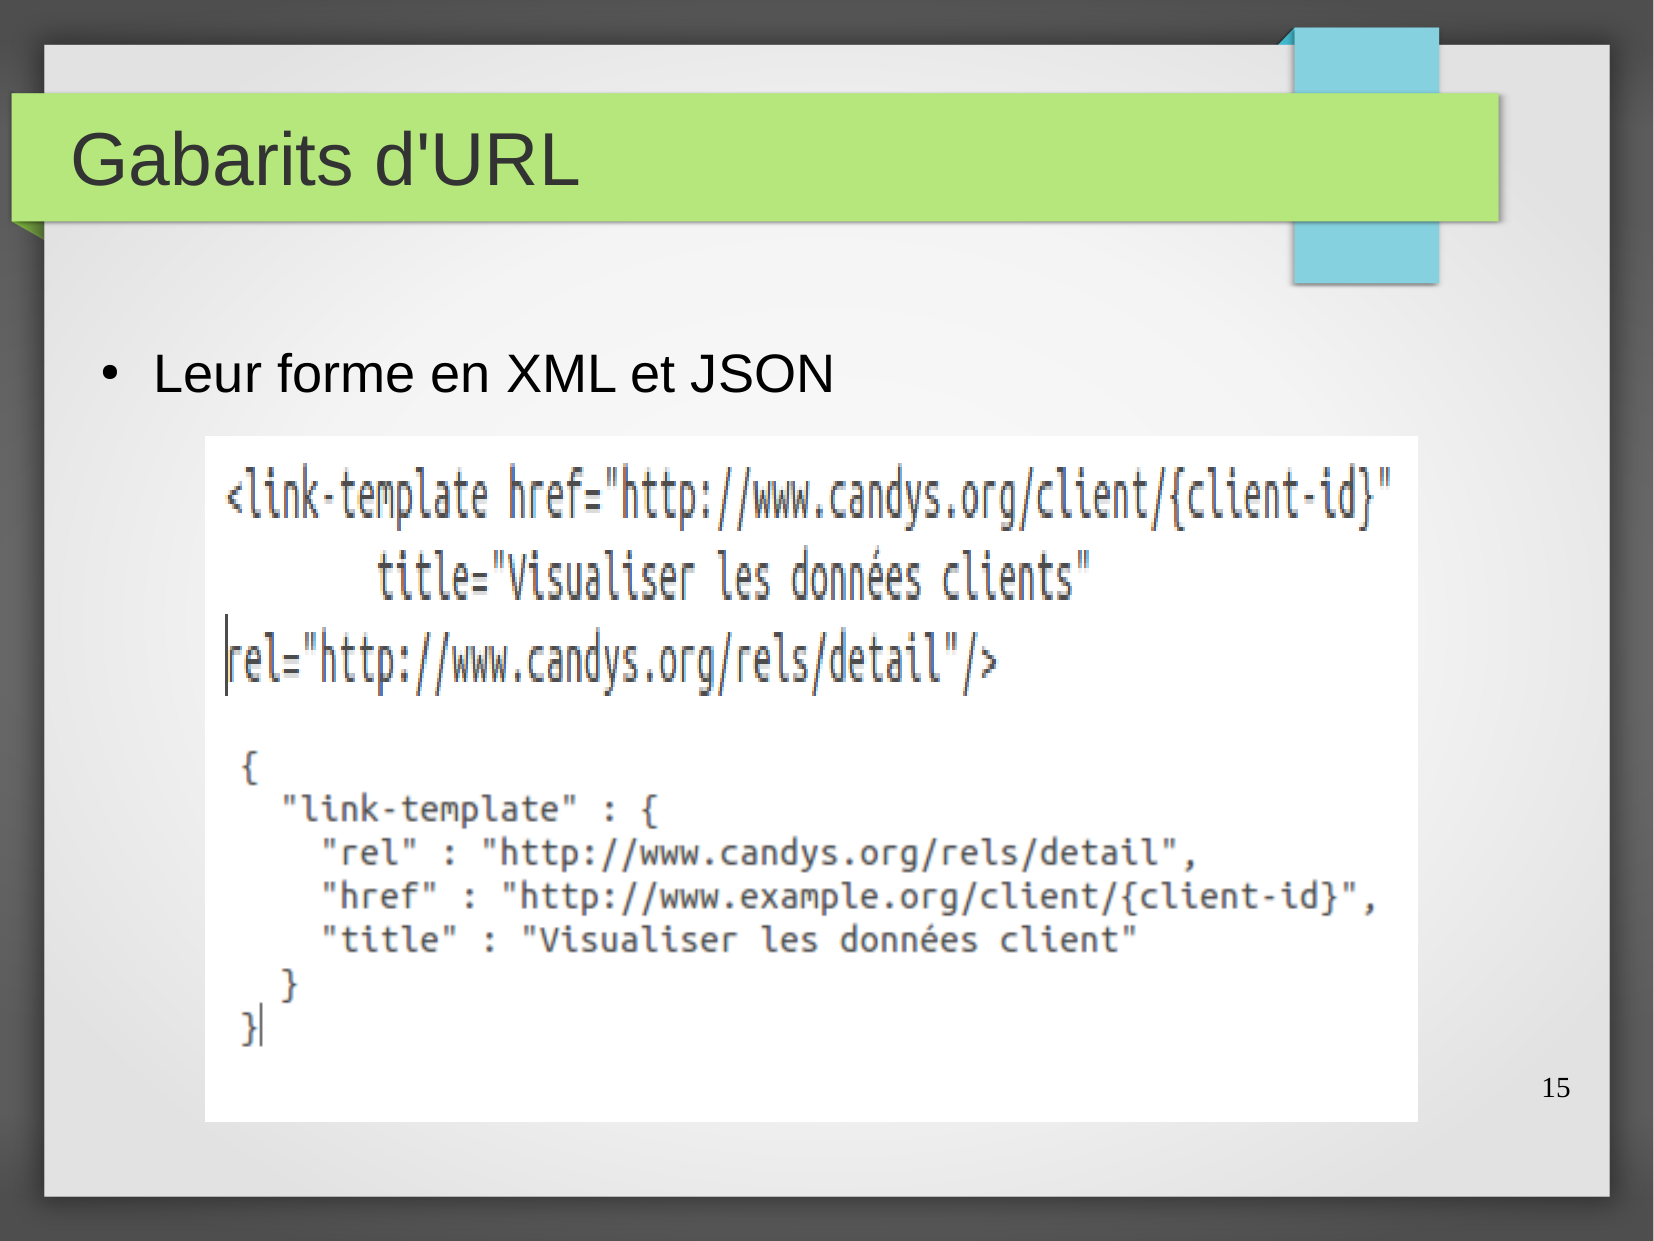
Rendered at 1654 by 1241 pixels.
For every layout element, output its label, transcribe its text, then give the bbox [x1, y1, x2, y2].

list Leur forme en XML et JSON [82, 343, 1538, 1063]
picture [0, 0, 1654, 1241]
title Gabarits d'URL [70, 106, 1229, 213]
